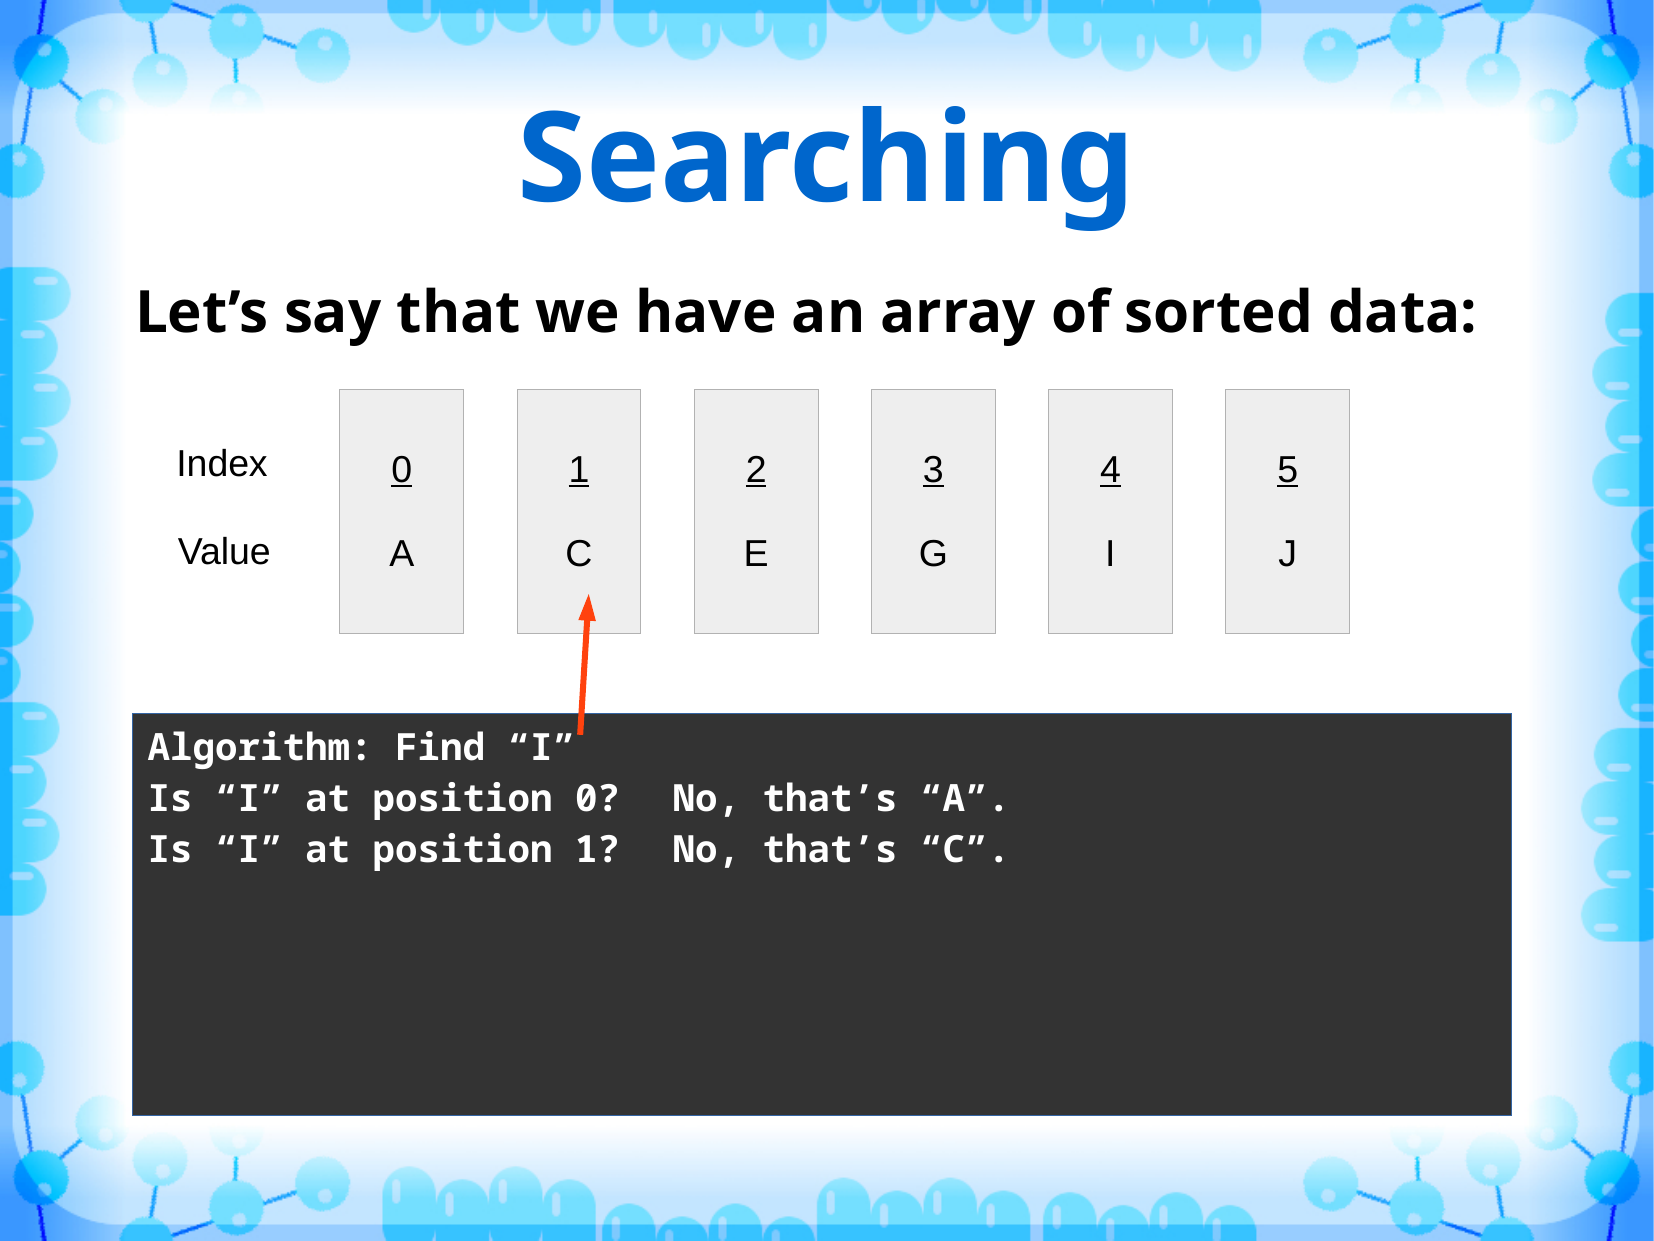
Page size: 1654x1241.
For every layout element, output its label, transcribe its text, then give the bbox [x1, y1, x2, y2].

text_box Value [122, 522, 327, 580]
text_box 3 G [871, 389, 996, 634]
text_box 1 C [517, 389, 641, 634]
text_box Algorithm: Find “I” Is “I” at position 0? No, that’s “A”. Is “I” at position 1? No, that’s “C”. [132, 713, 1512, 1116]
text_box 0 A [339, 389, 464, 634]
text_box 4 I [1048, 389, 1173, 634]
text_box 2 E [694, 389, 819, 634]
text_box 5 J [1225, 389, 1350, 634]
text_box Let’s say that we have an array of sorted data: [135, 270, 1509, 458]
title Searching [82, 49, 1571, 257]
text_box Index [119, 434, 325, 492]
picture [0, 0, 1654, 1241]
